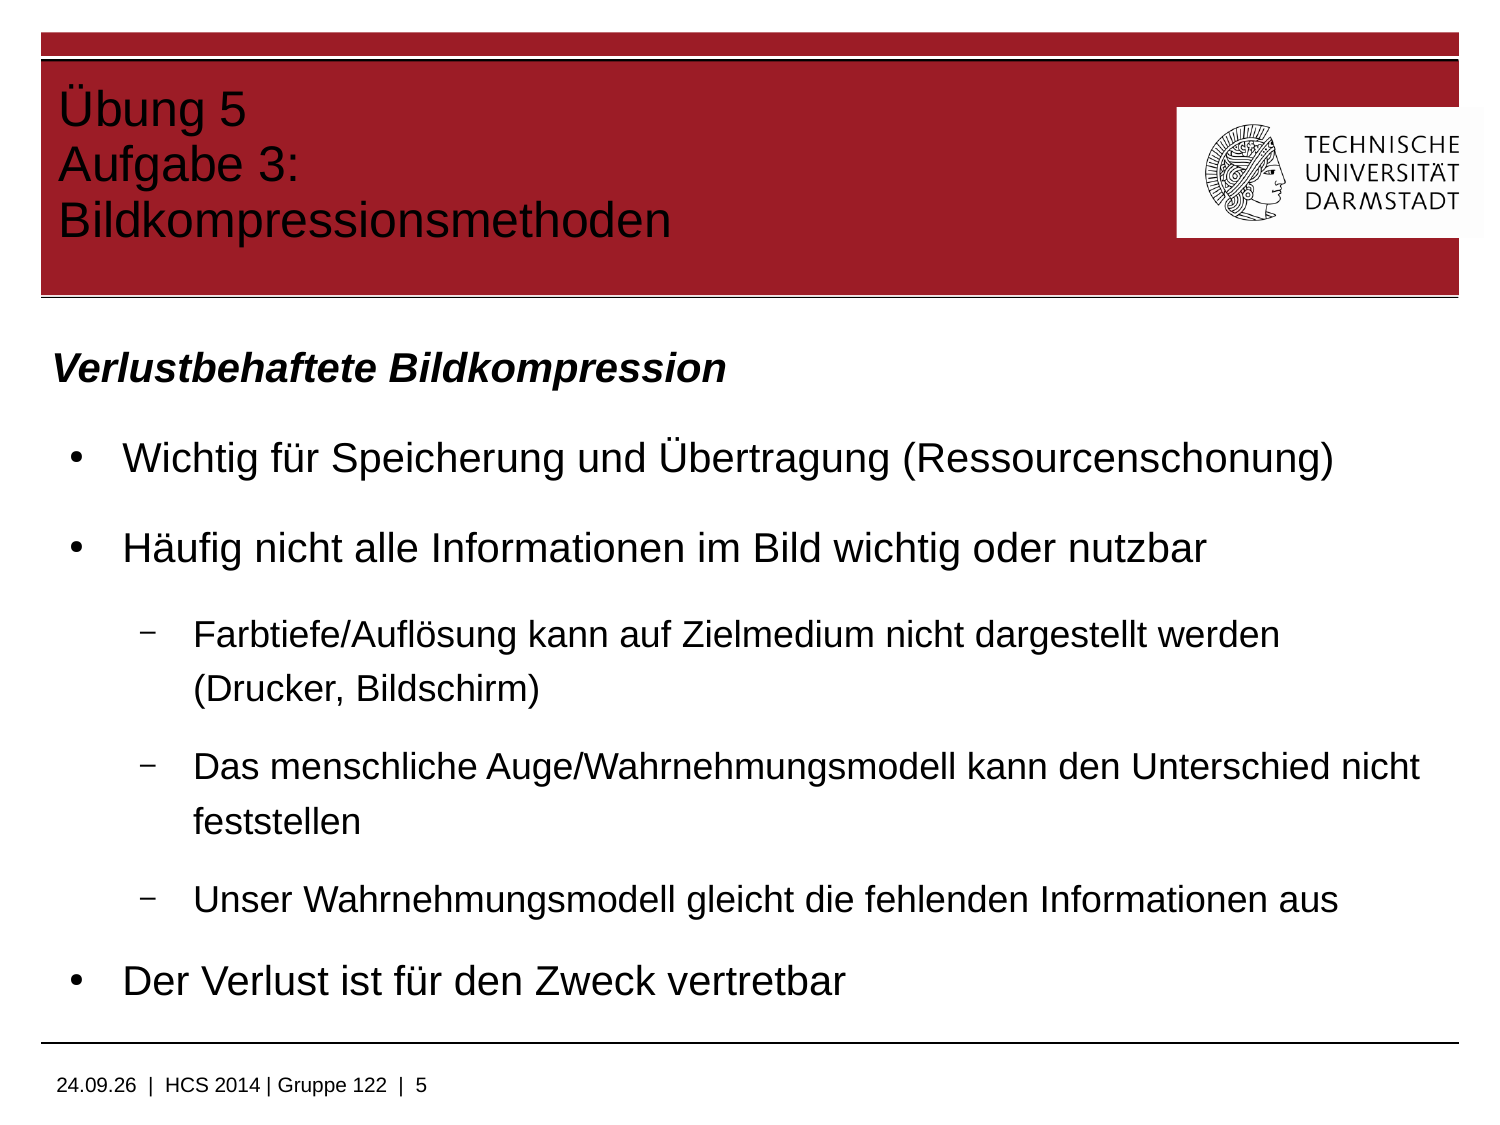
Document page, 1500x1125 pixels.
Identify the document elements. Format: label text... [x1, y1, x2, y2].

title Übung 5 Aufgabe 3: Bildkompressionsmethoden [59, 80, 1149, 249]
list Verlustbehaftete Bildkompression Wichtig für Speicherung und Übertragung (Ressourcenschonung) Häufig nicht alle Informationen im Bild wichtig oder nutzbar Farbtiefe/Auflösung kann auf Zielmedium nicht dargestellt werden (Drucker, Bildschirm) Das menschliche Auge/Wahrnehmungsmodell kann den Unterschied nicht feststellen Unser Wahrnehmungsmodell gleicht die fehlenden Informationen aus Der Verlust ist für den Zweck vertretbar [51, 330, 1444, 1028]
picture [1176, 107, 1484, 238]
